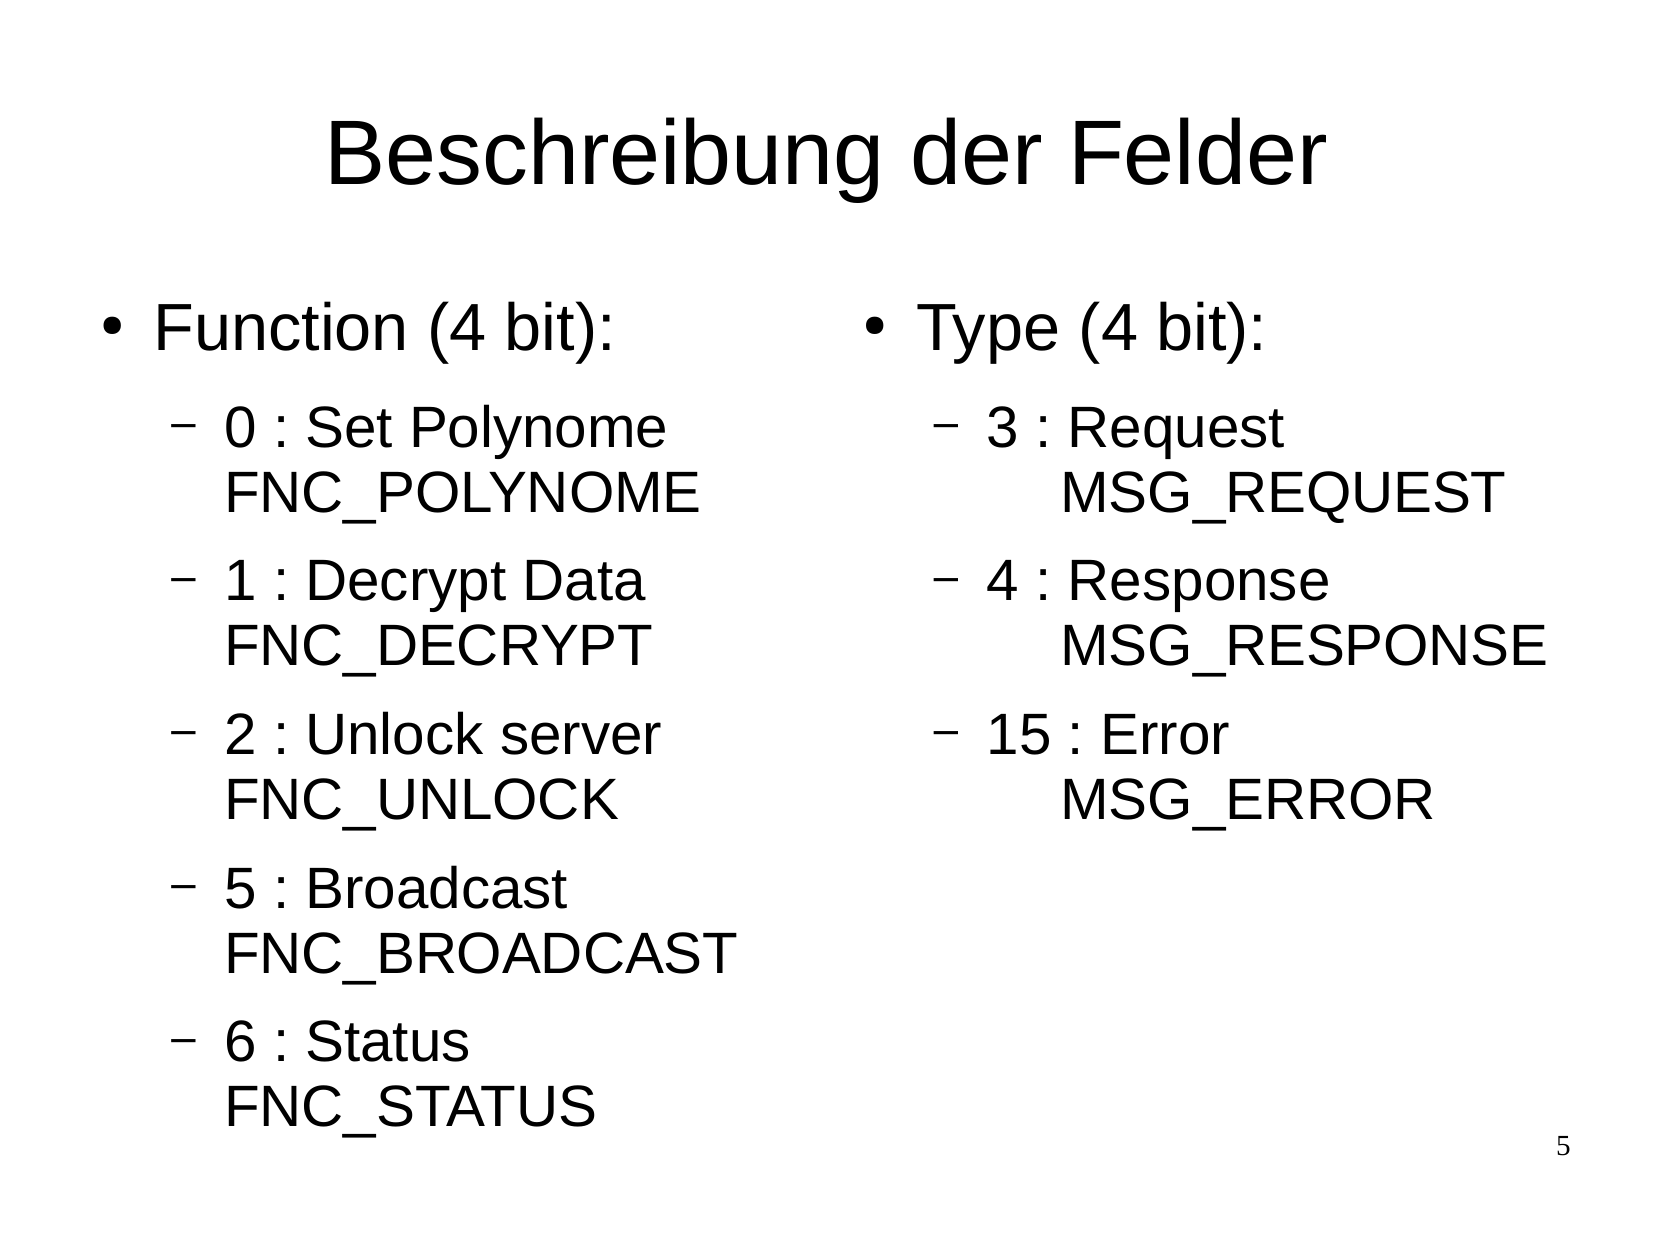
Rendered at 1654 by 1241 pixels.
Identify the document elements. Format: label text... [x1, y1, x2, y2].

list Type (4 bit): 3 : Request MSG_REQUEST 4 : Response MSG_RESPONSE 15 : Error MSG_ERROR [845, 290, 1572, 1109]
title Beschreibung der Felder [82, 49, 1571, 257]
list Function (4 bit): 0 : Set Polynome FNC_POLYNOME 1 : Decrypt Data FNC_DECRYPT 2 : Unlock server FNC_UNLOCK 5 : Broadcast FNC_BROADCAST 6 : Status FNC_STATUS [82, 290, 809, 1142]
